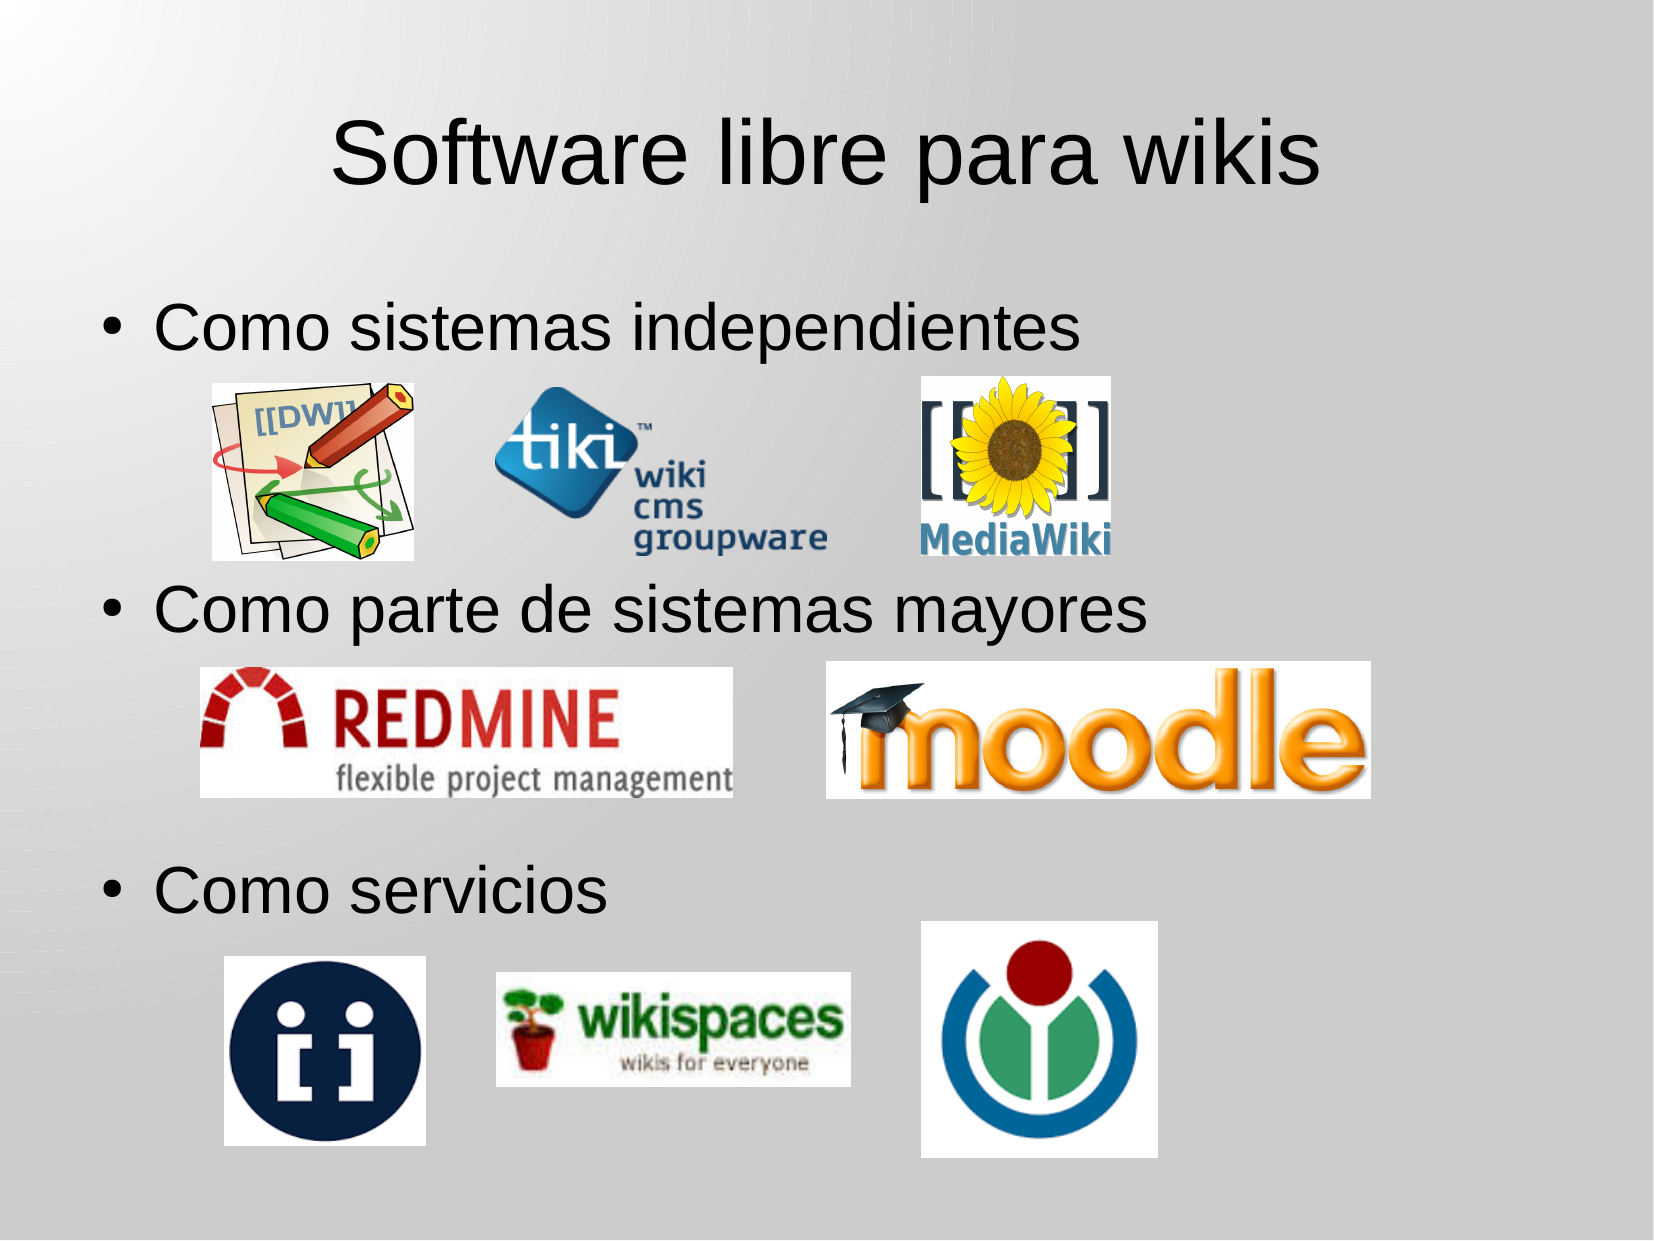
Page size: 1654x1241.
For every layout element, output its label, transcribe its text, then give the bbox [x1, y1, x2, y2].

picture [224, 956, 426, 1146]
picture [496, 972, 851, 1087]
picture [826, 661, 1371, 799]
title Software libre para wikis [82, 49, 1571, 257]
picture [212, 383, 414, 562]
picture [921, 376, 1111, 556]
picture [495, 387, 827, 556]
list Como sistemas independientes Como parte de sistemas mayores Como servicios [82, 290, 1538, 1109]
picture [921, 921, 1158, 1158]
picture [200, 667, 733, 798]
